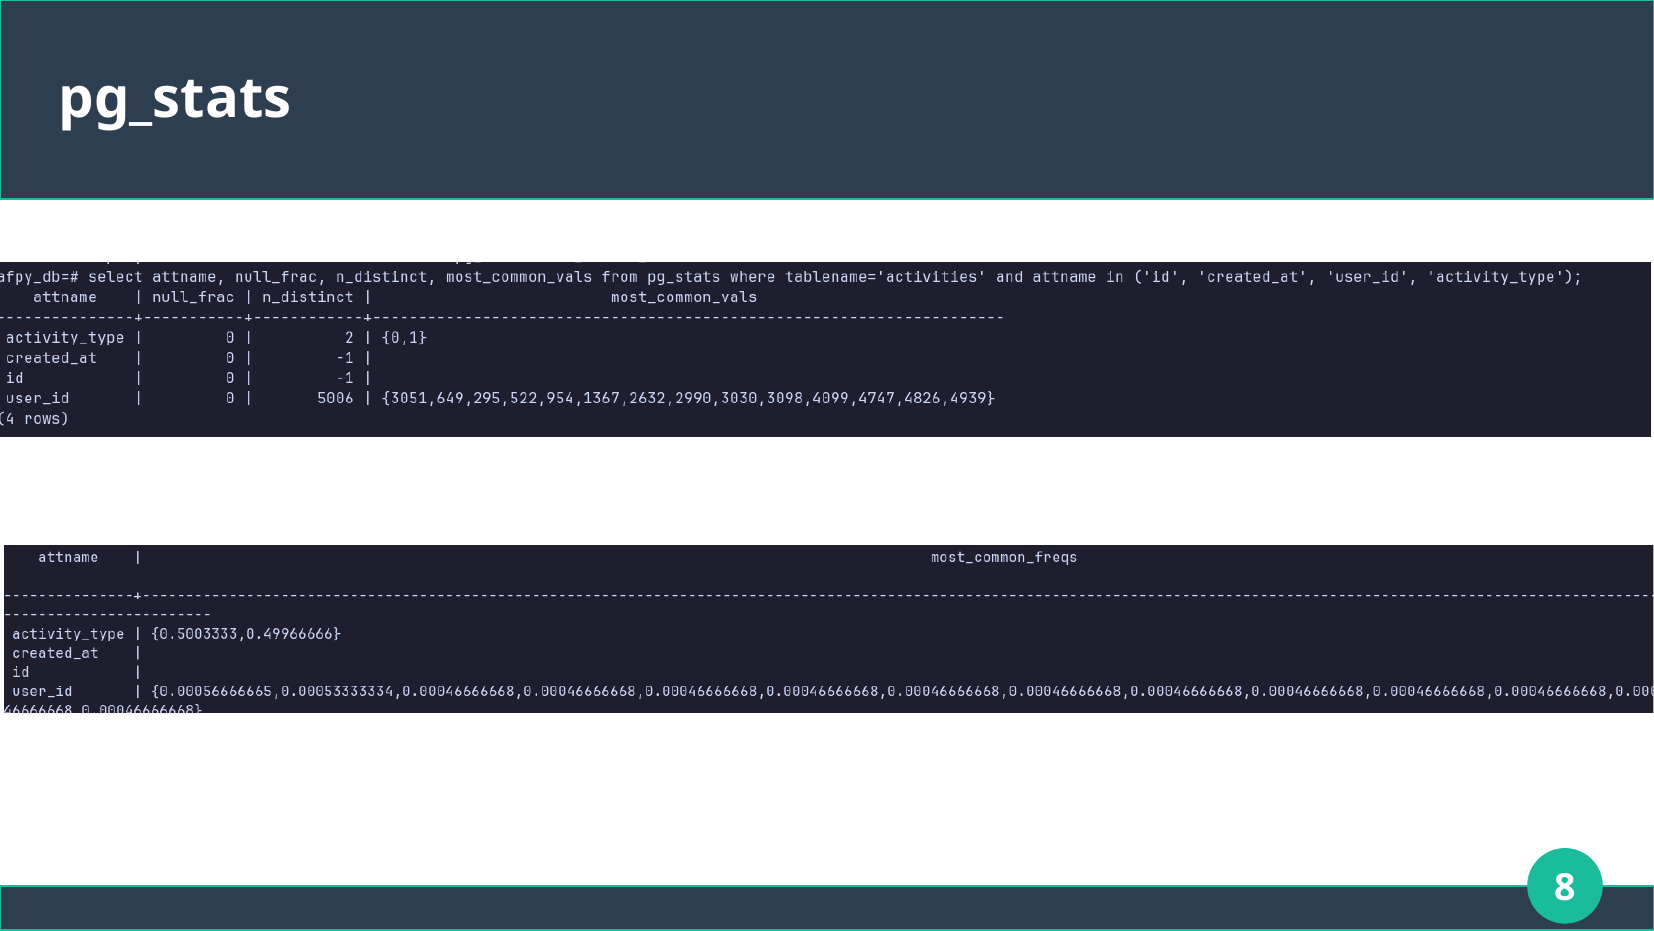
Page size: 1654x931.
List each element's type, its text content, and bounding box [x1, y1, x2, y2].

picture [4, 545, 1654, 713]
picture [0, 262, 1651, 437]
title pg_stats [59, 37, 1595, 155]
